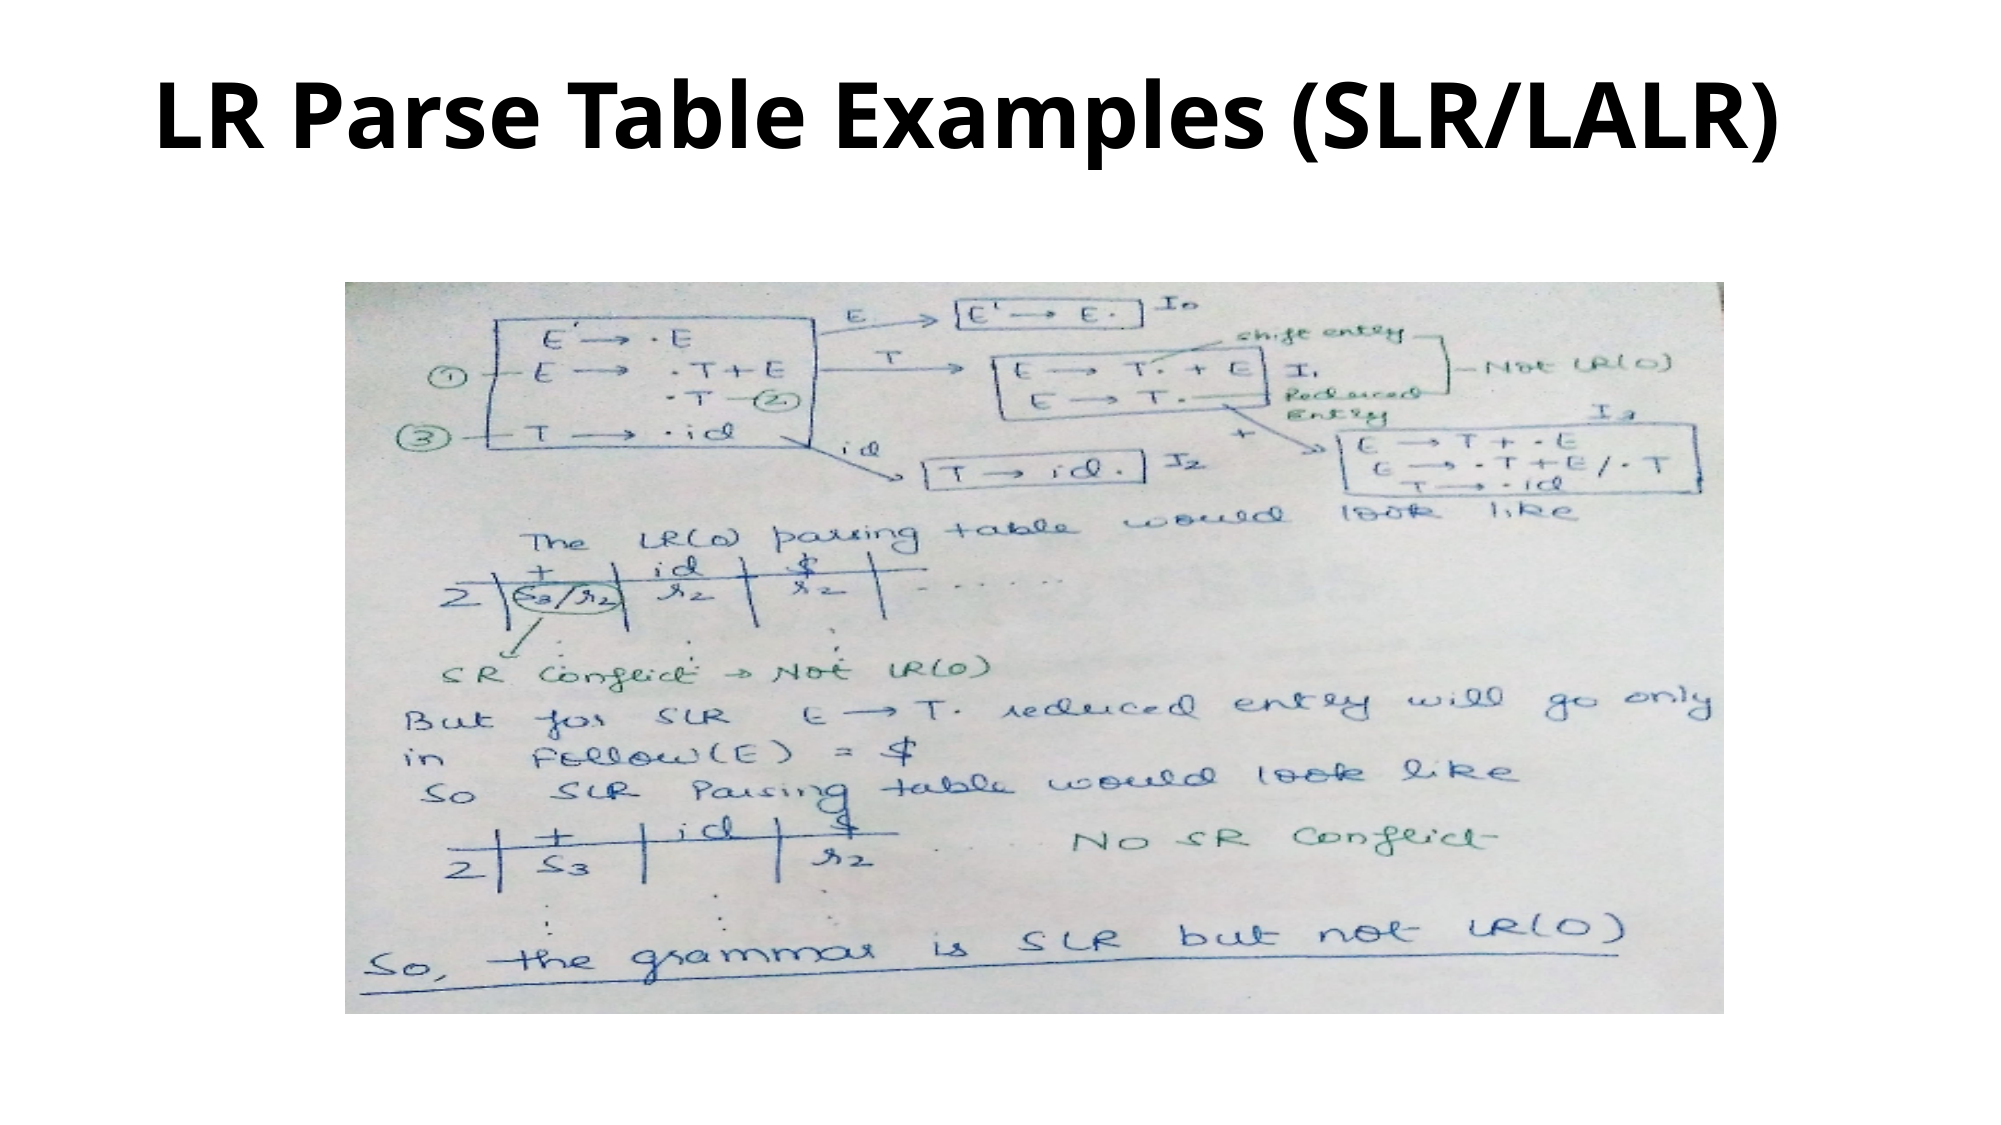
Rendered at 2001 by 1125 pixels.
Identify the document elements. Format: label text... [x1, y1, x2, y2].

picture [345, 282, 1724, 1014]
title LR Parse Table Examples (SLR/LALR) [137, 59, 1863, 278]
